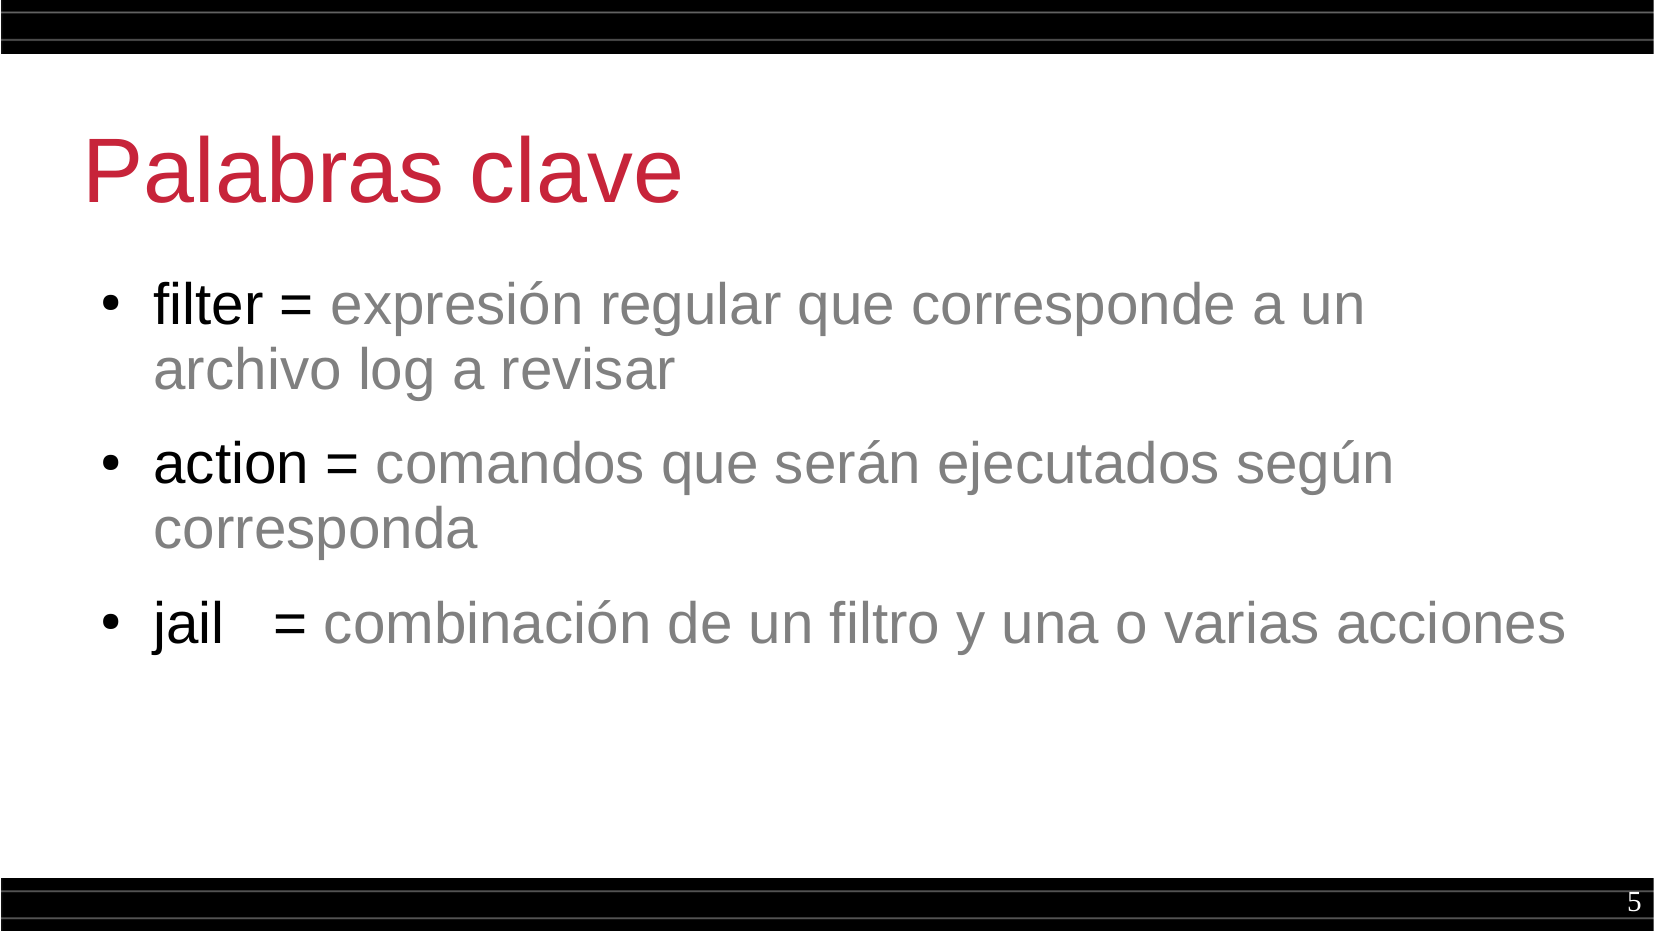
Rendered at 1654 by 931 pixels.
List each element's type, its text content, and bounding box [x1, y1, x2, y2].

picture [1, 0, 1654, 54]
title Palabras clave [82, 92, 1571, 249]
list filter = expresión regular que corresponde a un archivo log a revisar action = comandos que serán ejecutados según corresponda jail = combinación de un filtro y una o varias acciones [82, 271, 1571, 758]
picture [1, 878, 1654, 931]
